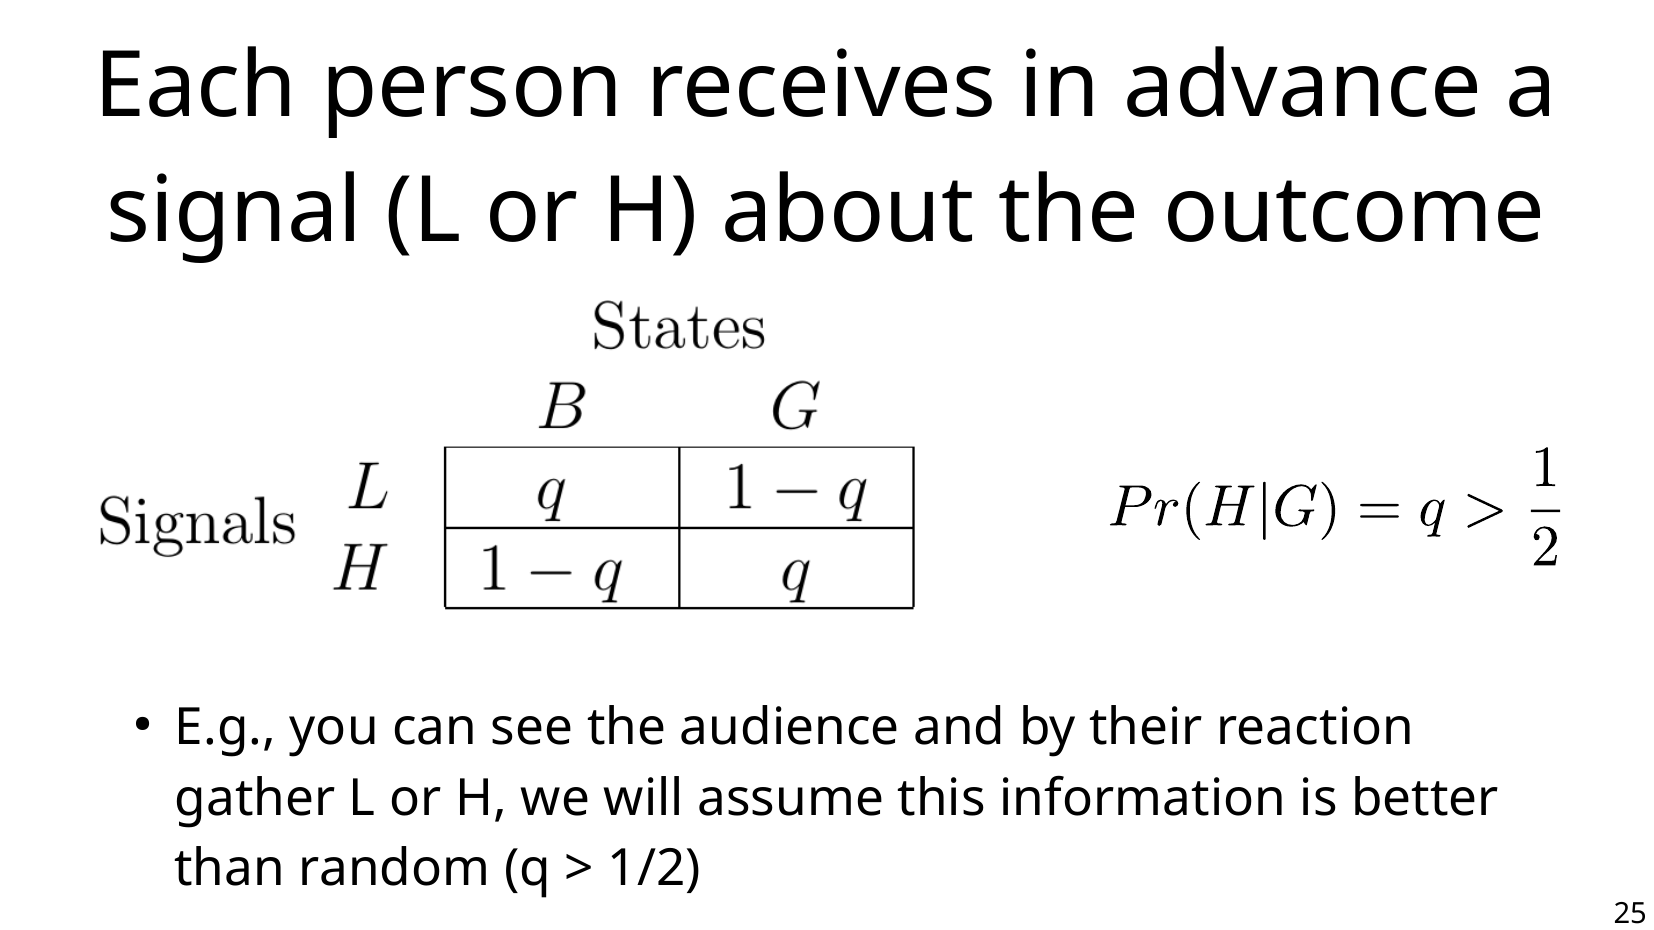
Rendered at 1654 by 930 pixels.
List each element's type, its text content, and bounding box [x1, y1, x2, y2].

picture [73, 284, 931, 621]
title Each person receives in advance a signal (L or H) about the outcome [82, 1, 1571, 285]
list E.g., you can see the audience and by their reaction gather L or H, we will assume this information is better than random (q > 1/2) [120, 690, 1546, 901]
text_box [1107, 447, 1561, 566]
